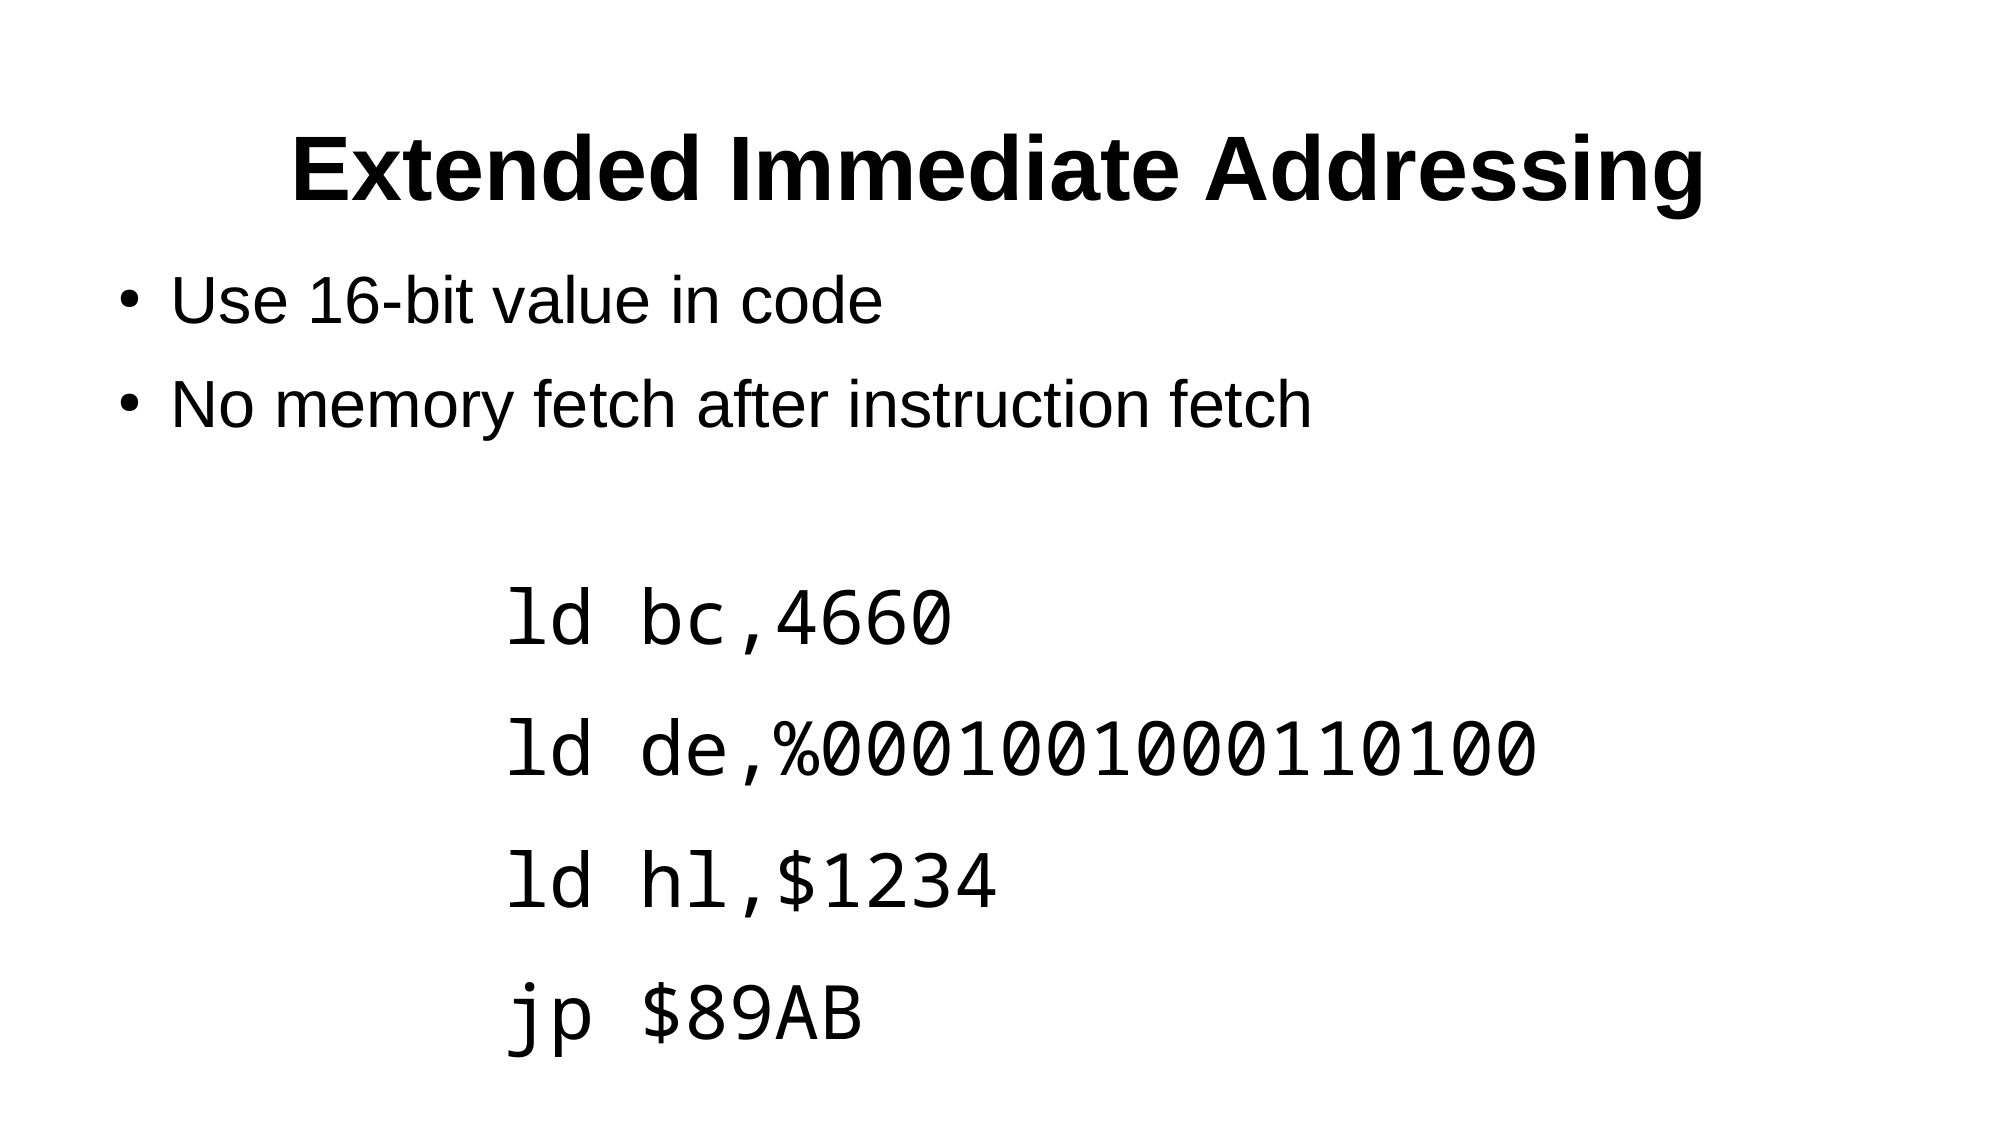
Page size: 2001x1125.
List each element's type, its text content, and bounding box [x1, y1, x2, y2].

list Use 16-bit value in code No memory fetch after instruction fetch ld bc,4660 ld de,%0001001000110100 ld hl,$1234 jp $89AB [99, 263, 1900, 1111]
title Extended Immediate Addressing [137, 59, 1863, 263]
